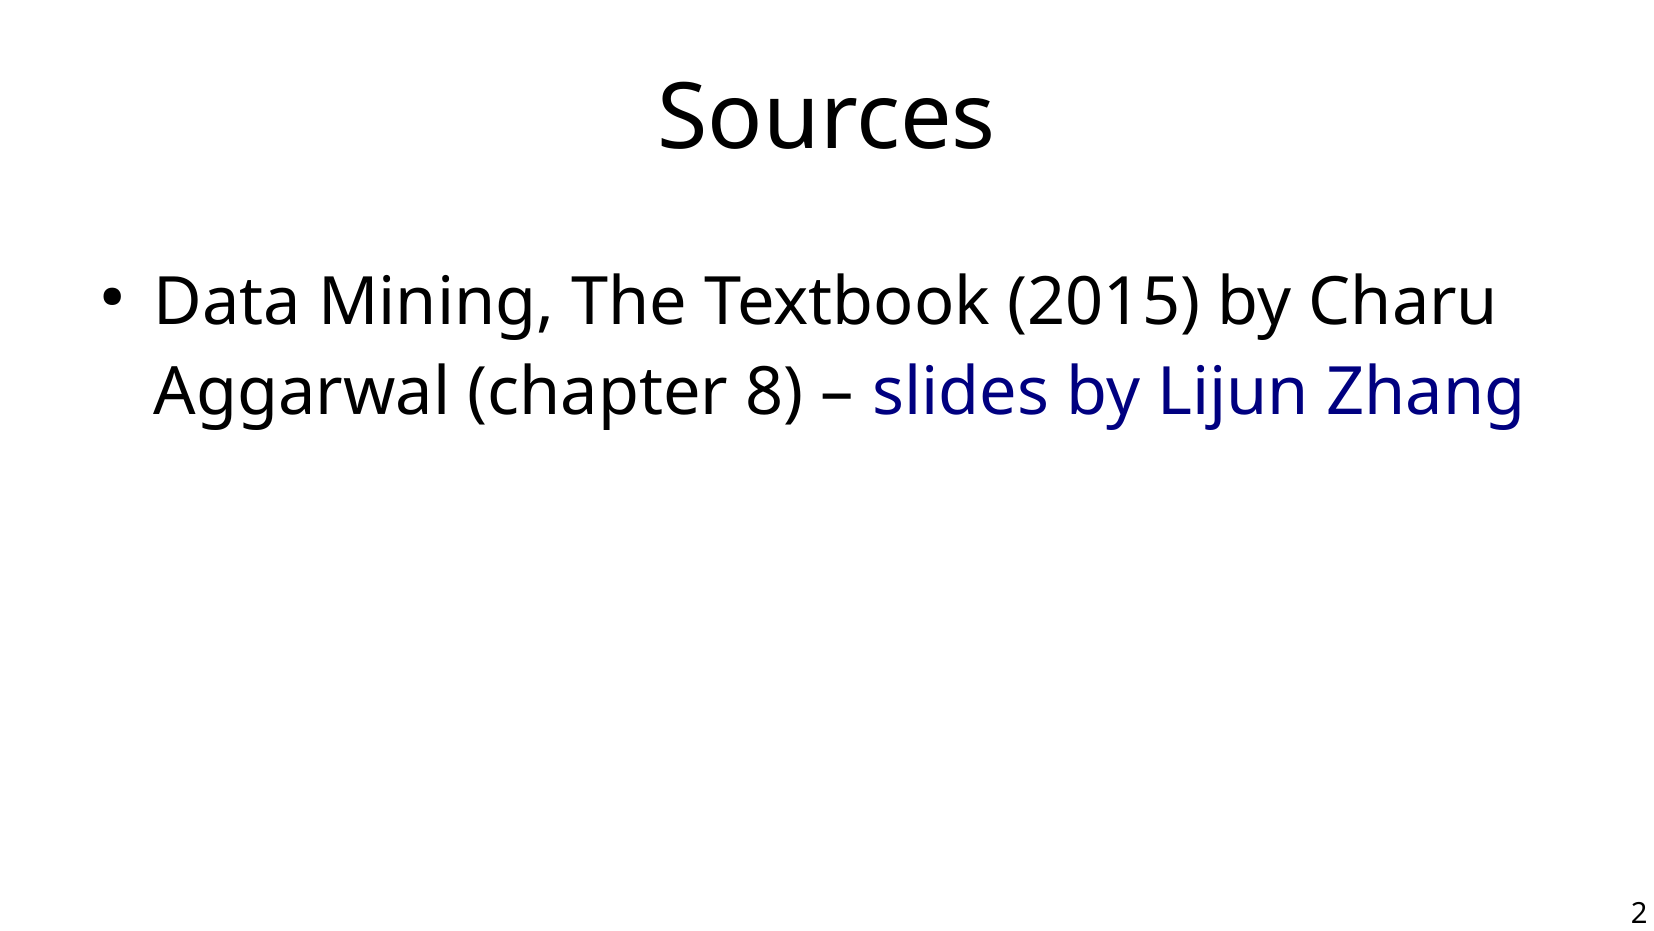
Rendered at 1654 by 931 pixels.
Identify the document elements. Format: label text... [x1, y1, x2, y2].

list Data Mining, The Textbook (2015) by Charu Aggarwal (chapter 8) – slides by Lijun Zhang [82, 253, 1571, 793]
title Sources [82, 1, 1571, 226]
